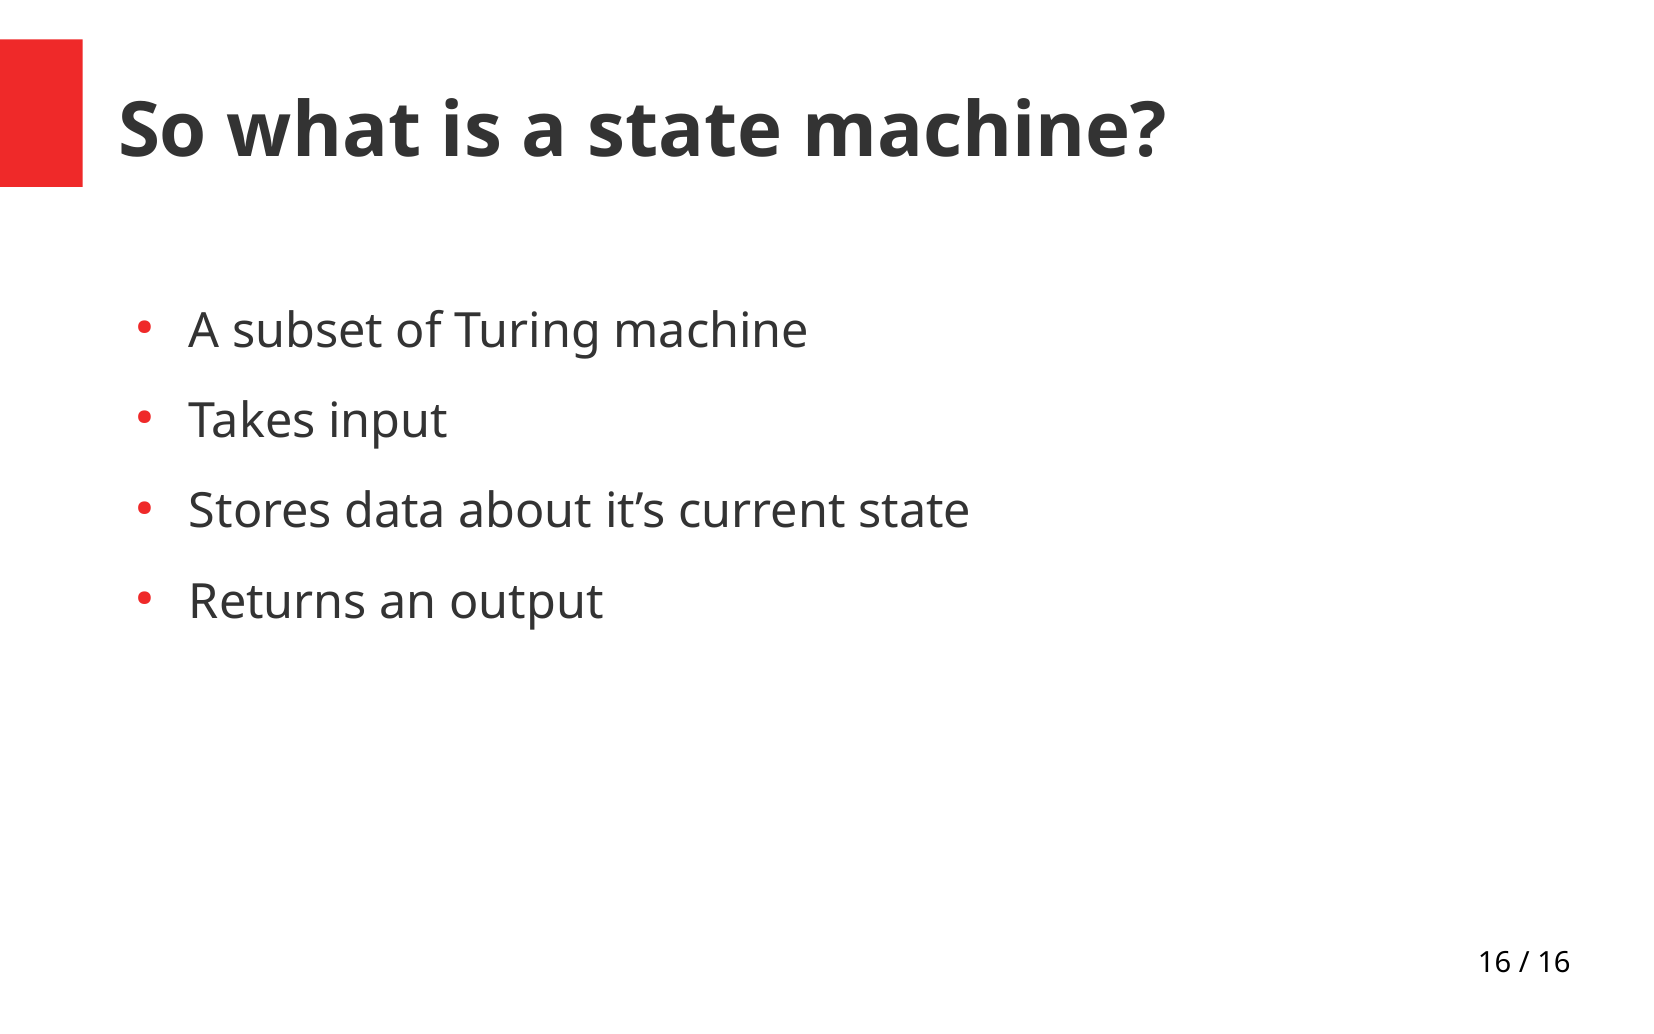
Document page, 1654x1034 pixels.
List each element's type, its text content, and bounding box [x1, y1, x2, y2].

list A subset of Turing machine Takes input Stores data about it’s current state Returns an output [118, 295, 1536, 895]
title So what is a state machine? [118, 41, 1571, 214]
